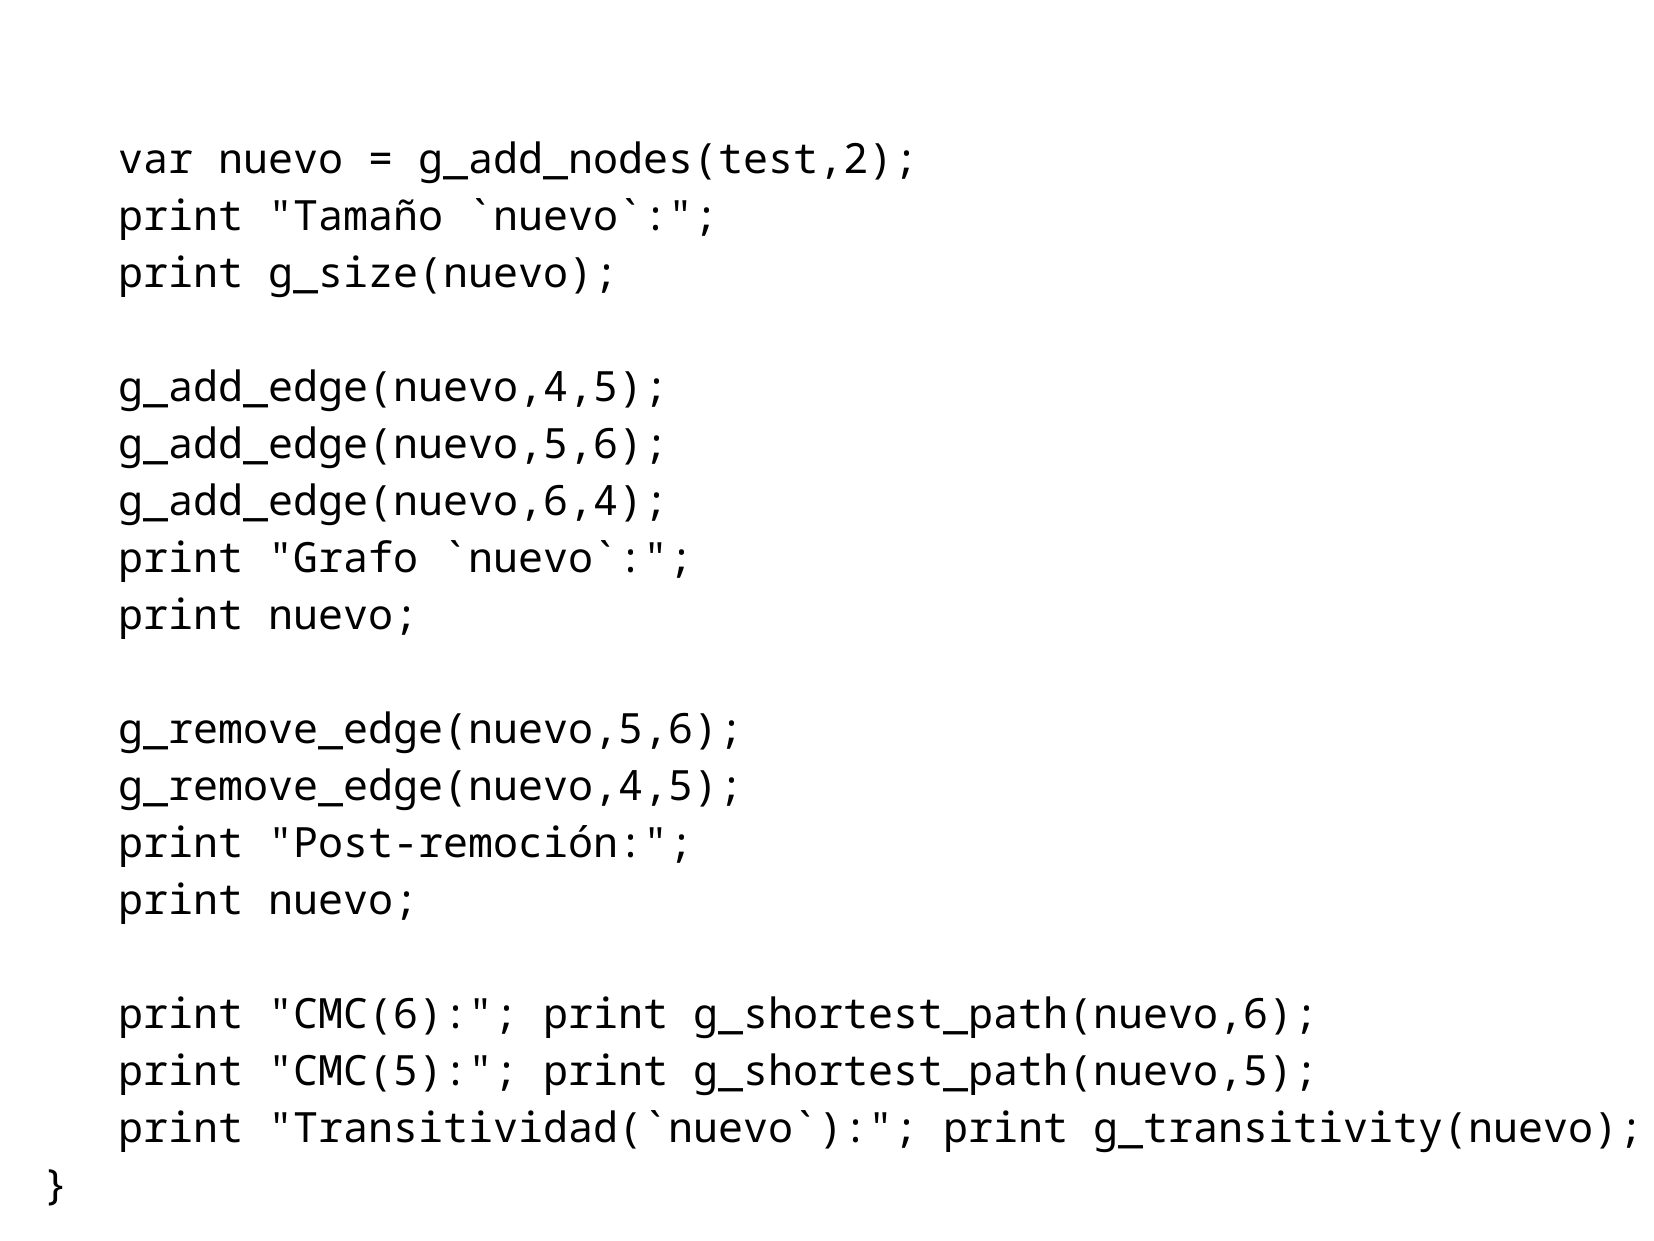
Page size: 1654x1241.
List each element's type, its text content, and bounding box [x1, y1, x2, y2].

text_box var nuevo = g_add_nodes(test,2); print "Tamaño `nuevo`:"; print g_size(nuevo); g_add_edge(nuevo,4,5); g_add_edge(nuevo,5,6); g_add_edge(nuevo,6,4); print "Grafo `nuevo`:"; print nuevo; g_remove_edge(nuevo,5,6); g_remove_edge(nuevo,4,5); print "Post-remoción:"; print nuevo; print "CMC(6):"; print g_shortest_path(nuevo,6); print "CMC(5):"; print g_shortest_path(nuevo,5); print "Transitividad(`nuevo`):"; print g_transitivity(nuevo); } [29, 121, 1653, 1148]
